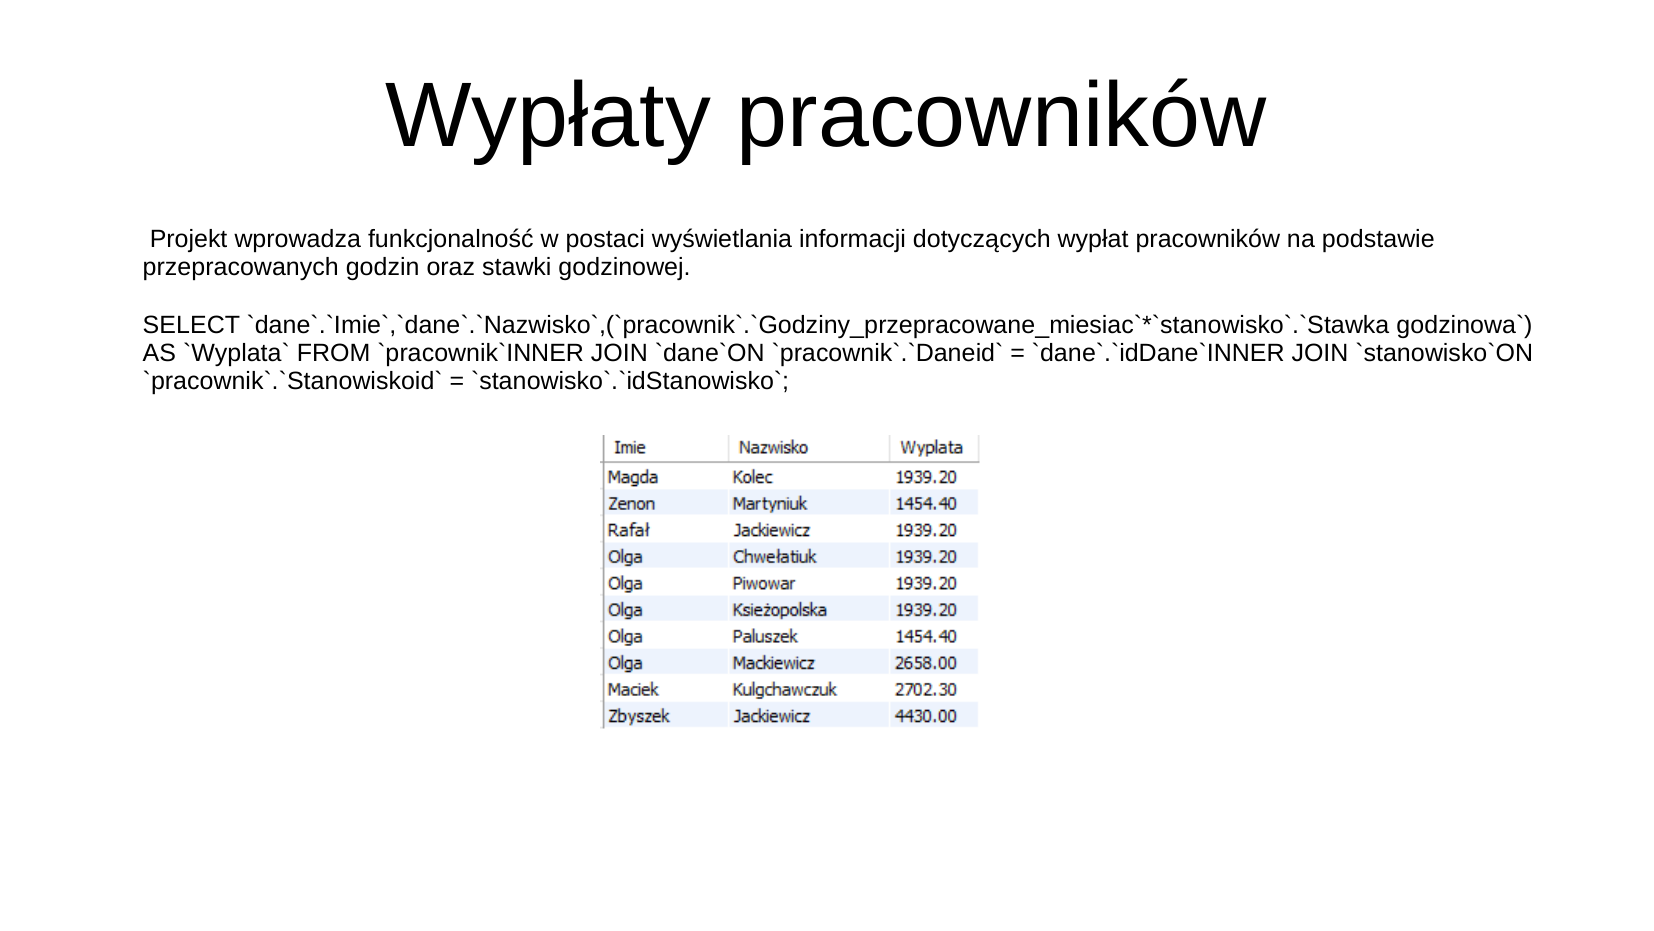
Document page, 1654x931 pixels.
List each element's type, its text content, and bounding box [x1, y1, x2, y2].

title Wypłaty pracowników [82, 37, 1571, 193]
picture [600, 435, 986, 736]
list Projekt wprowadza funkcjonalność w postaci wyświetlania informacji dotyczących wypłat pracowników na podstawie przepracowanych godzin oraz stawki godzinowej. SELECT `dane`.`Imie`,`dane`.`Nazwisko`,(`pracownik`.`Godziny_przepracowane_miesiac`*`stanowisko`.`Stawka godzinowa`) AS `Wyplata` FROM `pracownik`INNER JOIN `dane`ON `pracownik`.`Daneid` = `dane`.`idDane`INNER JOIN `stanowisko`ON `pracownik`.`Stanowiskoid` = `stanowisko`.`idStanowisko`; [71, 225, 1561, 765]
